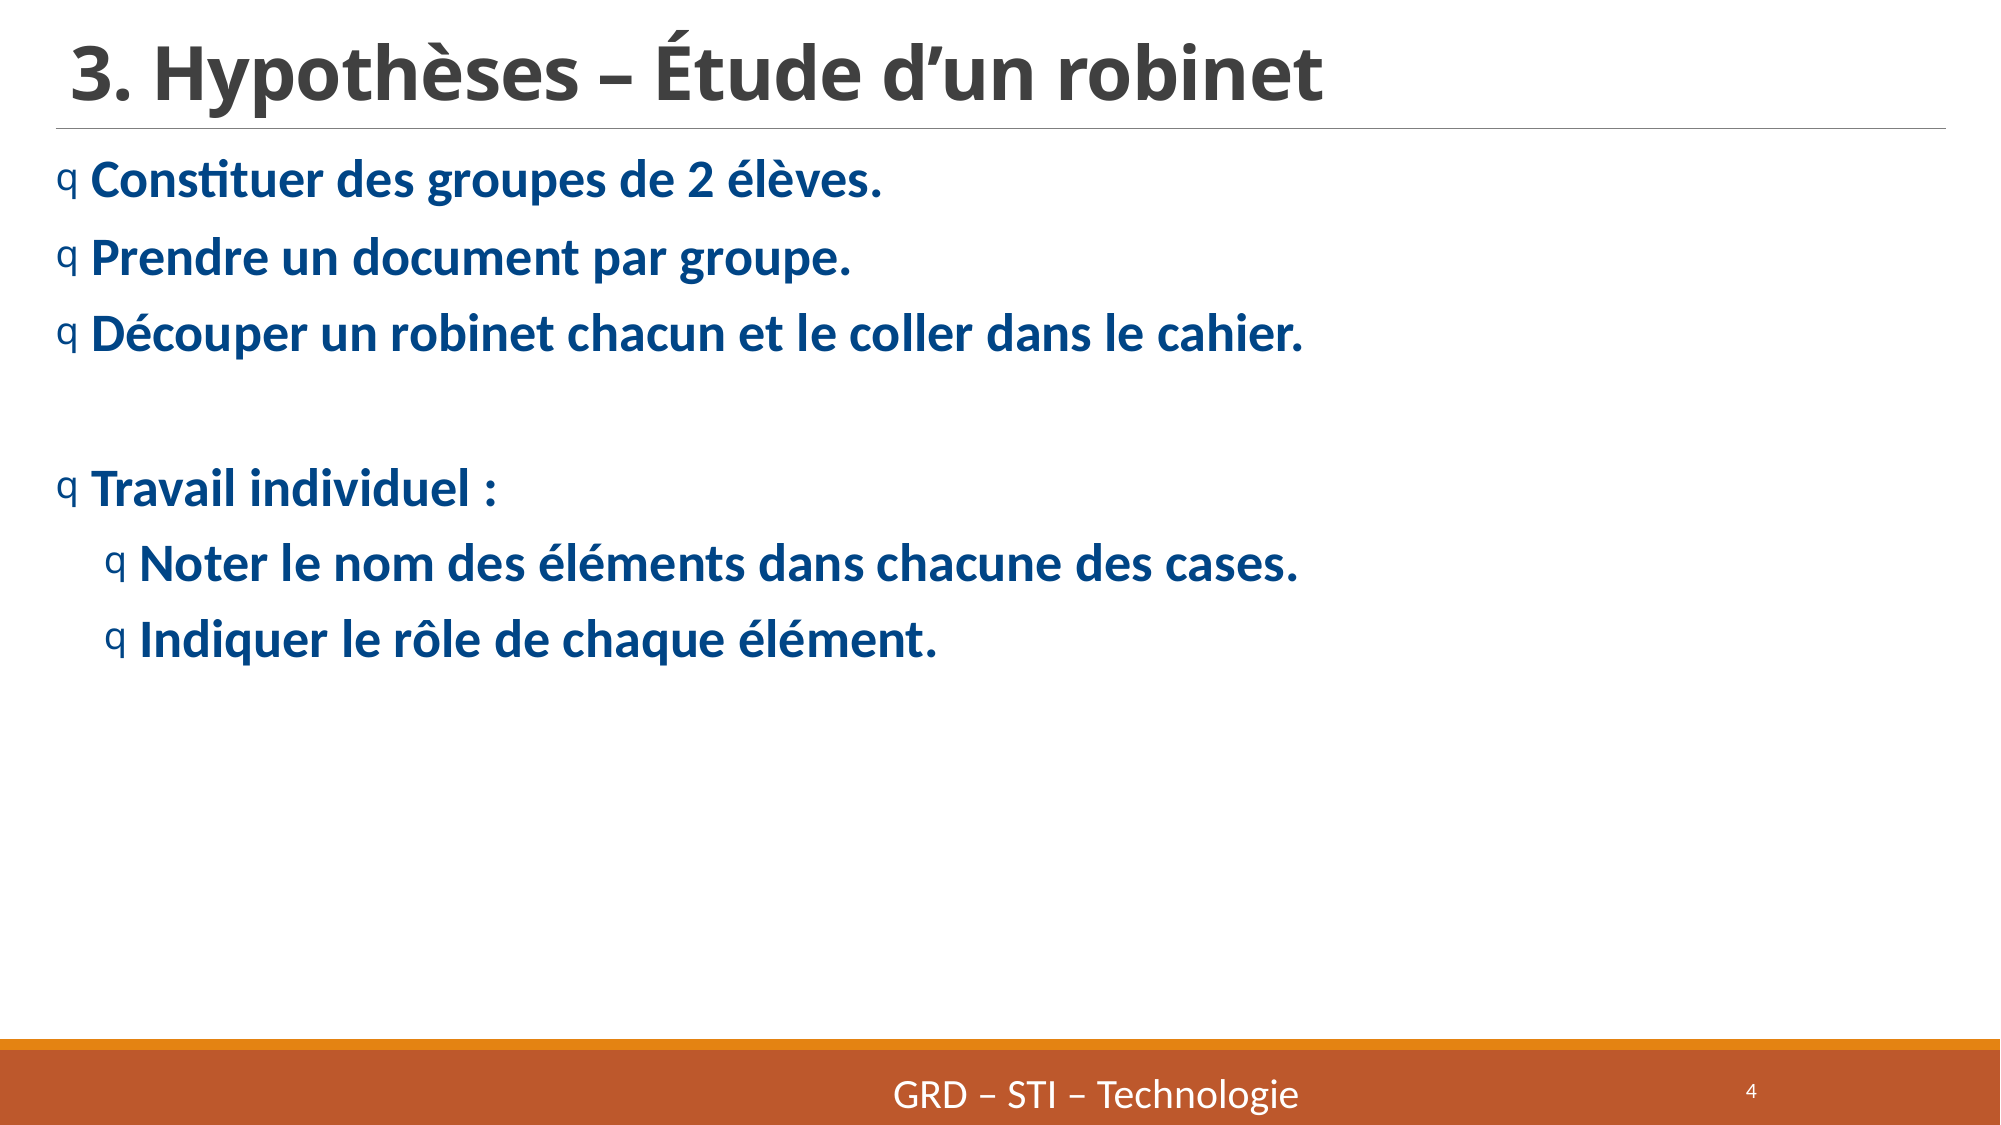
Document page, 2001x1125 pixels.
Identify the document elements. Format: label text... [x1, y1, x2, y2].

list Constituer des groupes de 2 élèves. Prendre un document par groupe. Découper un robinet chacun et le coller dans le cahier. Travail individuel : Noter le nom des éléments dans chacune des cases. Indiquer le rôle de chaque élément. [55, 148, 1949, 993]
title 3. Hypothèses – Étude d’un robinet [55, 0, 1949, 124]
